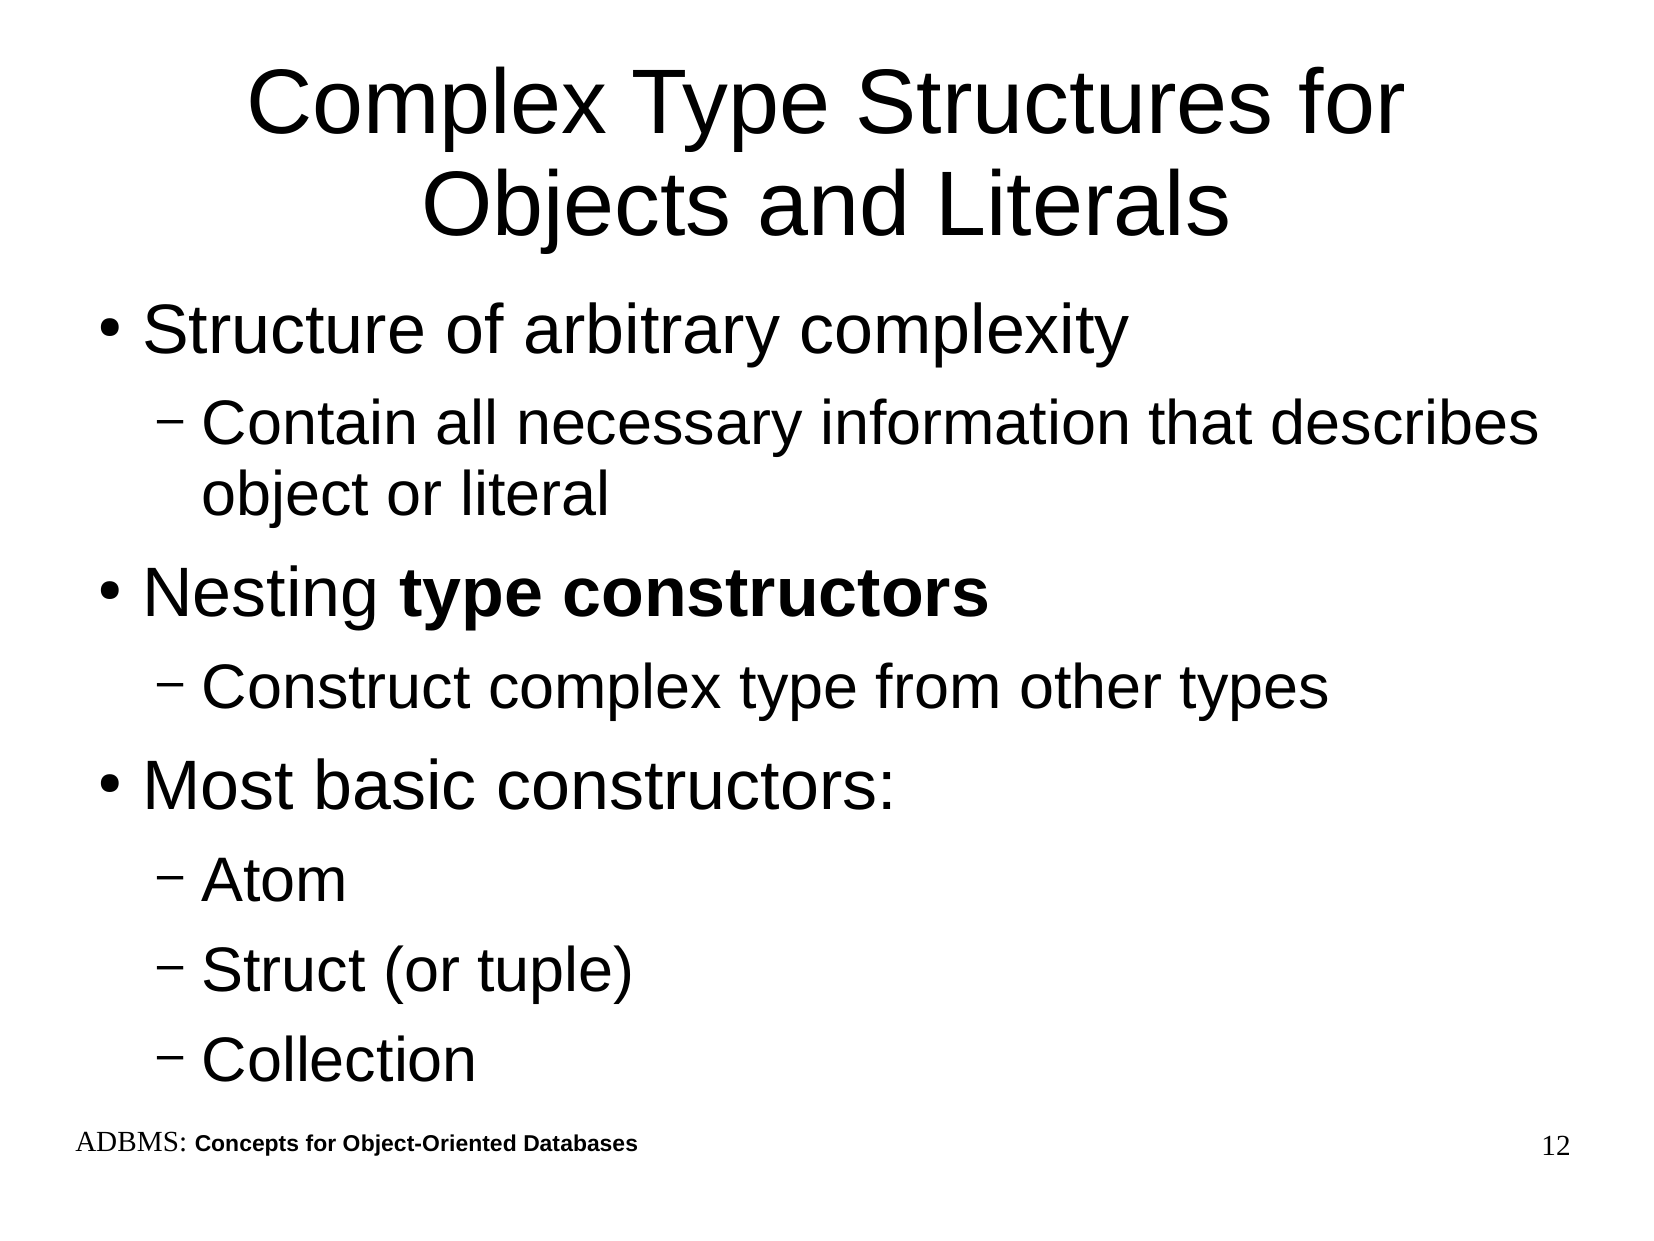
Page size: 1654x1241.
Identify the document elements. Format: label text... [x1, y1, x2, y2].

title Complex Type Structures for Objects and Literals [82, 49, 1571, 257]
list Structure of arbitrary complexity Contain all necessary information that describes object or literal Nesting type constructors Construct complex type from other types Most basic constructors: Atom Struct (or tuple) Collection [82, 290, 1571, 1096]
